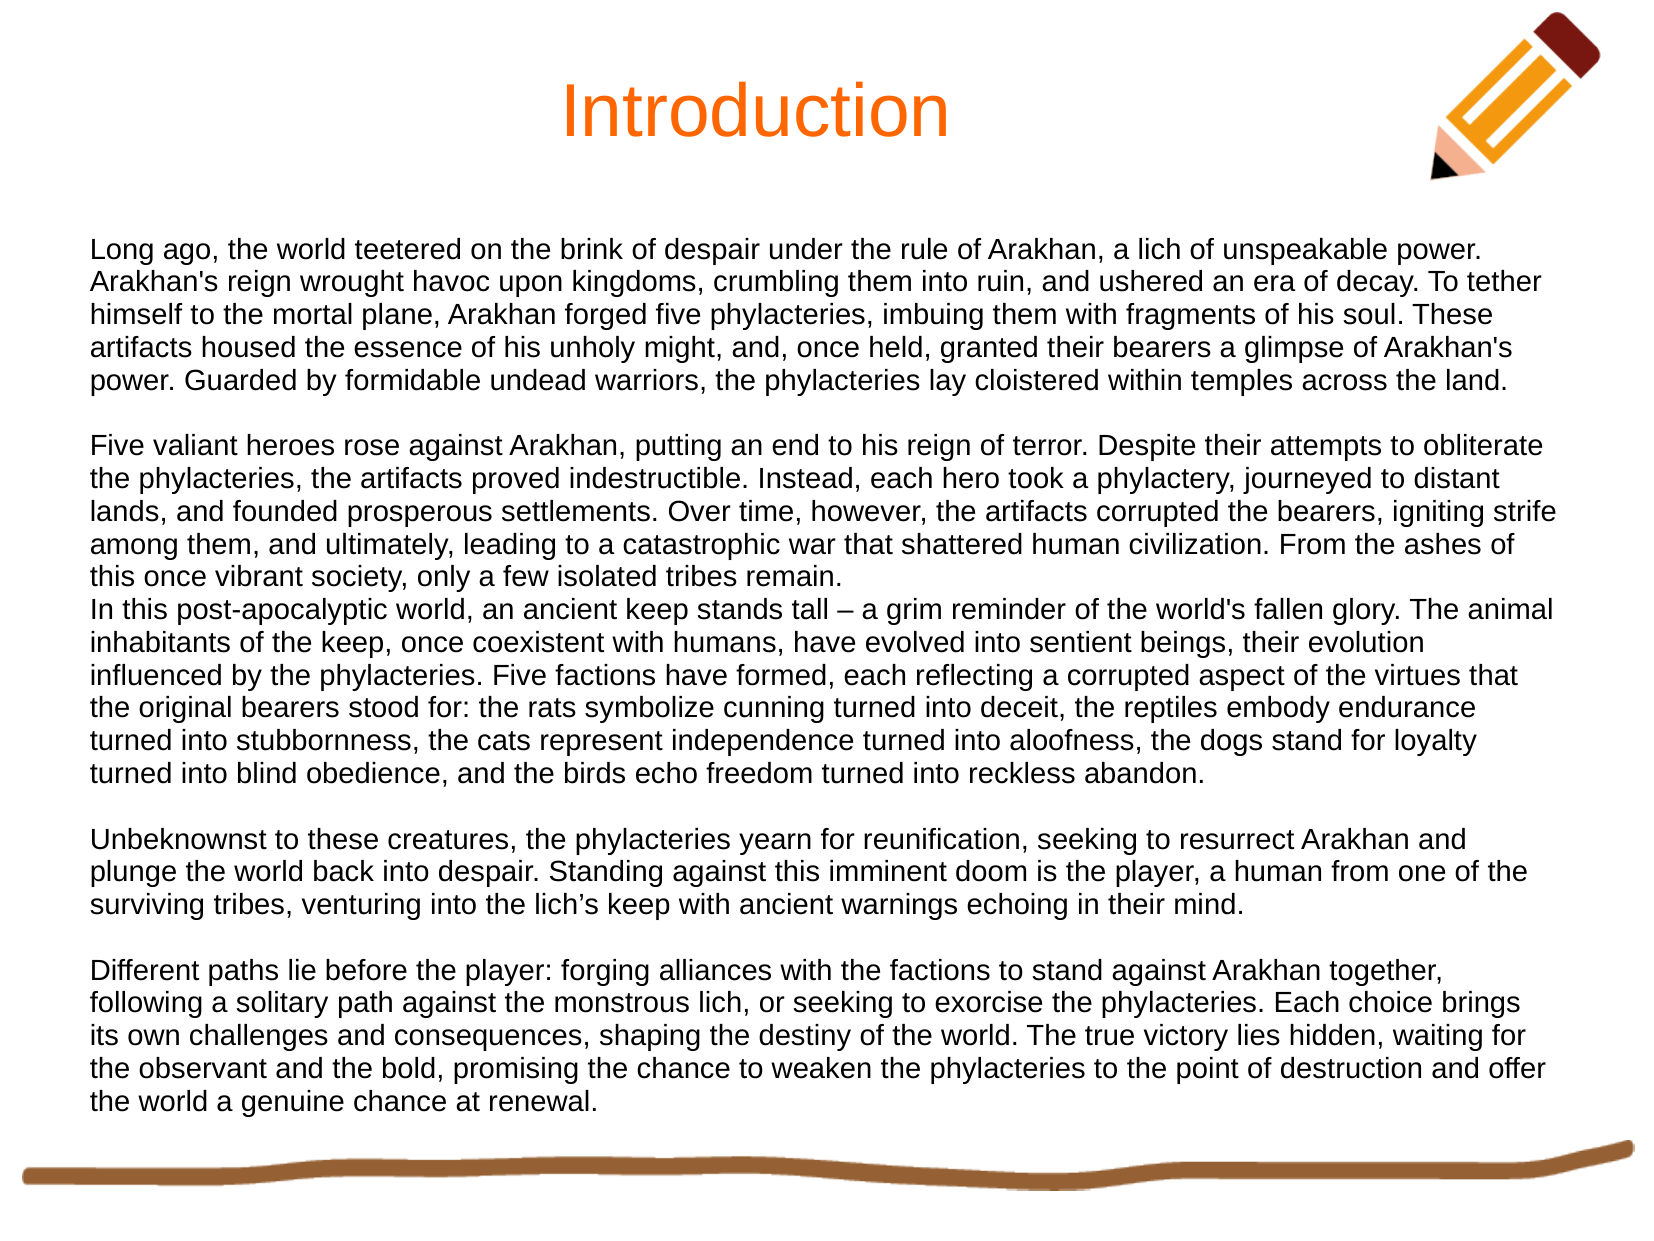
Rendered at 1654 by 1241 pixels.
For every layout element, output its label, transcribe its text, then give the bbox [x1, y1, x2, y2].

picture [1430, 12, 1601, 181]
picture [22, 1140, 1635, 1191]
text_box Long ago, the world teetered on the brink of despair under the rule of Arakhan, a lich of unspeakable power. Arakhan's reign wrought havoc upon kingdoms, crumbling them into ruin, and ushered an era of decay. To tether himself to the mortal plane, Arakhan forged five phylacteries, imbuing them with fragments of his soul. These artifacts housed the essence of his unholy might, and, once held, granted their bearers a glimpse of Arakhan's power. Guarded by formidable undead warriors, the phylacteries lay cloistered within temples across the land. Five valiant heroes rose against Arakhan, putting an end to his reign of terror. Despite their attempts to obliterate the phylacteries, the artifacts proved indestructible. Instead, each hero took a phylactery, journeyed to distant lands, and founded prosperous settlements. Over time, however, the artifacts corrupted the bearers, igniting strife among them, and ultimately, leading to a catastrophic war that shattered human civilization. From the ashes of this once vibrant society, only a few isolated tribes remain. In this post-apocalyptic world, an ancient keep stands tall – a grim reminder of the world's fallen glory. The animal inhabitants of the keep, once coexistent with humans, have evolved into sentient beings, their evolution influenced by the phylacteries. Five factions have formed, each reflecting a corrupted aspect of the virtues that the original bearers stood for: the rats symbolize cunning turned into deceit, the reptiles embody endurance turned into stubbornness, the cats represent independence turned into aloofness, the dogs stand for loyalty turned into blind obedience, and the birds echo freedom turned into reckless abandon. Unbeknownst to these creatures, the phylacteries yearn for reunification, seeking to resurrect Arakhan and plunge the world back into despair. Standing against this imminent doom is the player, a human from one of the surviving tribes, venturing into the lich’s keep with ancient warnings echoing in their mind. Different paths lie before the player: forging alliances with the factions to stand against Arakhan together, following a solitary path against the monstrous lich, or seeking to exorcise the phylacteries. Each choice brings its own challenges and consequences, shaping the destiny of the world. The true victory lies hidden, waiting for the observant and the bold, promising the chance to weaken the phylacteries to the point of destruction and offer the world a genuine chance at renewal. [75, 225, 1576, 1126]
title Introduction [82, 49, 1430, 172]
